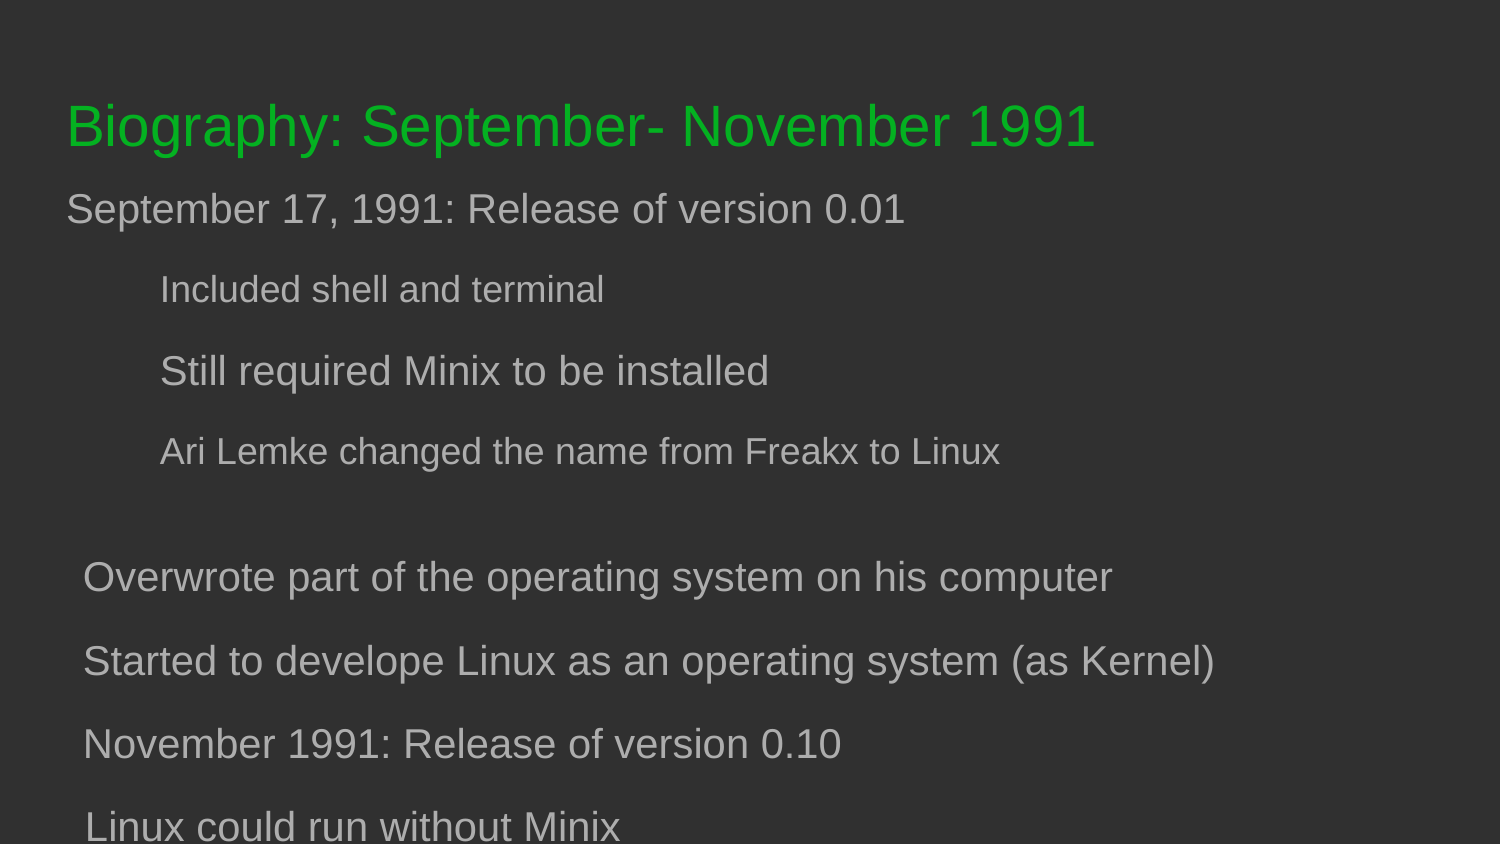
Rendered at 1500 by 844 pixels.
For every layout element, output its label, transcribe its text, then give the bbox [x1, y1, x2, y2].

list September 17, 1991: Release of version 0.01 Included shell and terminal Still required Minix to be installed Ari Lemke changed the name from Freakx to Linux Overwrote part of the operating system on his computer Started to develope Linux as an operating system (as Kernel) November 1991: Release of version 0.10 Linux could run without Minix Other people had started to use Linux [51, 166, 1449, 728]
title Biography: September- November 1991 [51, 72, 1449, 166]
